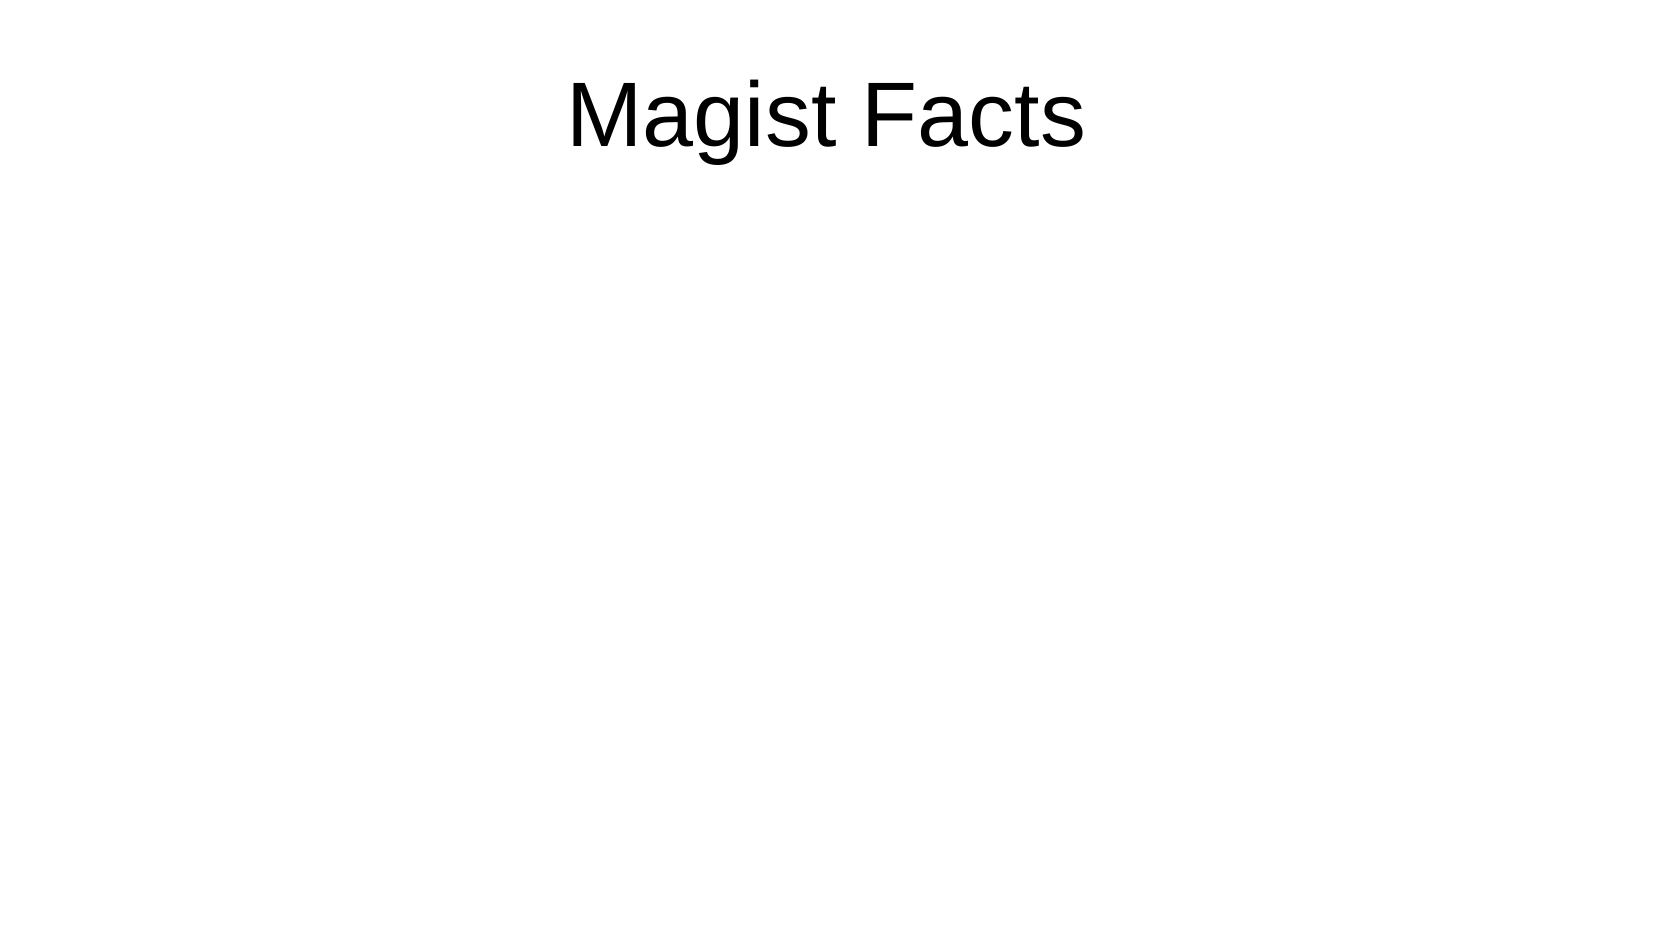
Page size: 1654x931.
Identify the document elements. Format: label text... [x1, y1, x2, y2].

title Magist Facts [82, 37, 1571, 193]
